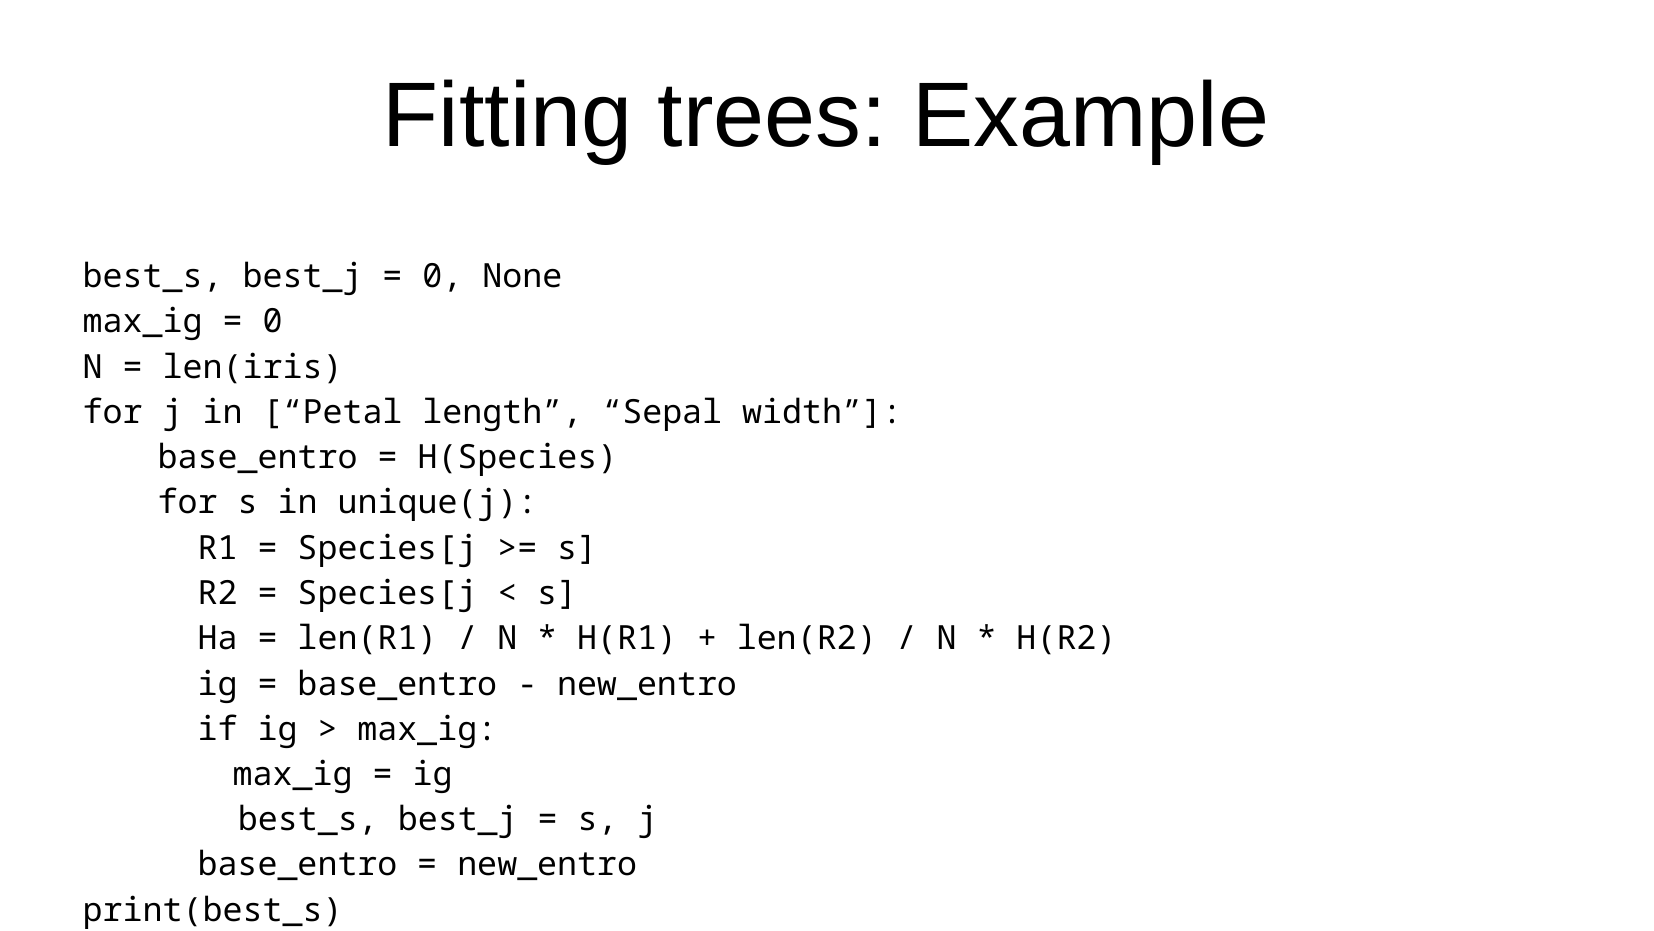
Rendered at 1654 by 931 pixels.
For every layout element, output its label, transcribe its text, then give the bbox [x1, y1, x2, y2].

text_box best_s, best_j = 0, None max_ig = 0 N = len(iris) for j in [“Petal length”, “Sepal width”]: base_entro = H(Species) for s in unique(j): R1 = Species[j >= s] R2 = Species[j < s] Ha = len(R1) / N * H(R1) + len(R2) / N * H(R2) ig = base_entro - new_entro if ig > max_ig: max_ig = ig best_s, best_j = s, j base_entro = new_entro print(best_s) [68, 244, 1156, 876]
title Fitting trees: Example [82, 37, 1571, 193]
